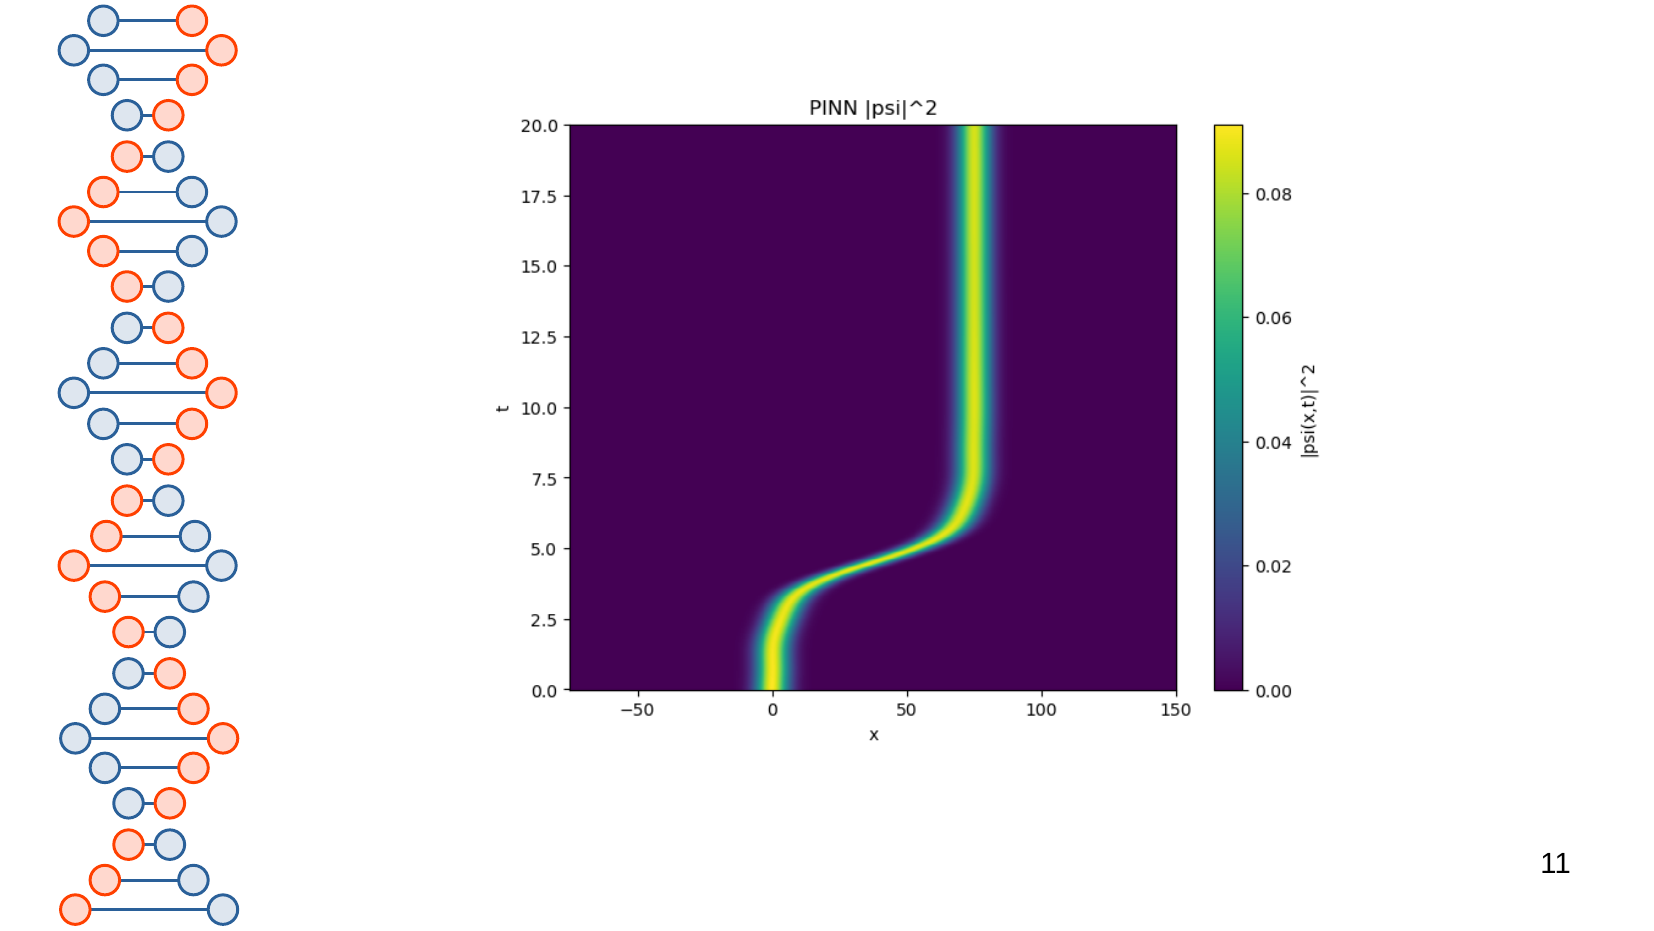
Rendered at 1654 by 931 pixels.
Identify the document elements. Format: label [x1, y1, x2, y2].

picture [484, 88, 1329, 755]
